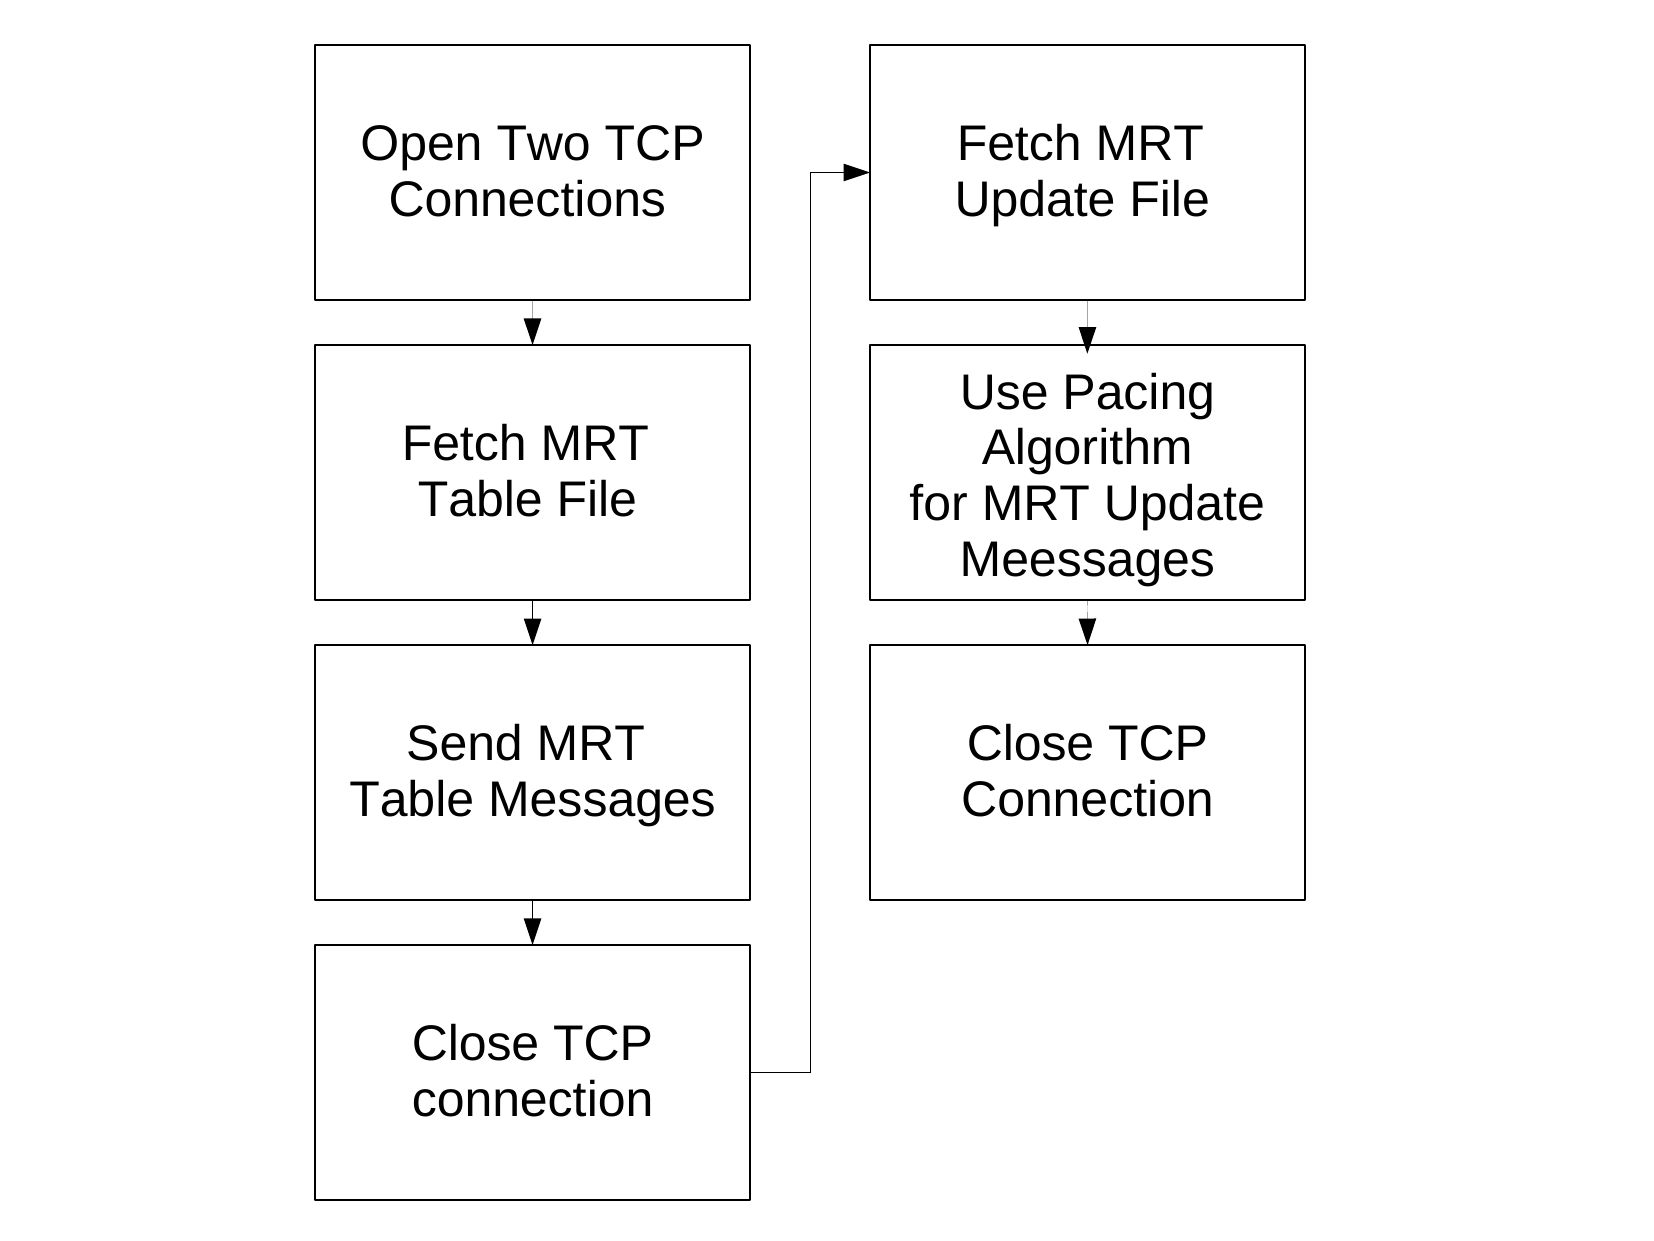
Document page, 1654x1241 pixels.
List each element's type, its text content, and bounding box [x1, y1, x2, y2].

text_box [870, 645, 1306, 704]
text_box [1088, 345, 1305, 353]
text_box Use Pacing Algorithm for MRT Update Meessages [869, 353, 1305, 481]
text_box [315, 832, 751, 901]
text_box Open Two TCP Connections [315, 104, 750, 232]
text_box [315, 645, 751, 704]
text_box [315, 1132, 751, 1200]
text_box [870, 45, 1306, 104]
text_box [315, 945, 751, 1004]
text_box [315, 345, 751, 404]
text_box [315, 45, 750, 104]
text_box Close TCP Connection [870, 704, 1306, 832]
text_box [315, 532, 751, 600]
text_box Fetch MRT Table File [315, 404, 751, 532]
text_box Fetch MRT Update File [870, 104, 1306, 232]
text_box [870, 232, 1306, 300]
text_box [315, 232, 750, 300]
text_box Close TCP connection [315, 1004, 751, 1132]
text_box [870, 832, 1306, 901]
text_box Send MRT Table Messages [315, 704, 751, 832]
text_box [869, 345, 1086, 353]
text_box [869, 481, 1305, 600]
